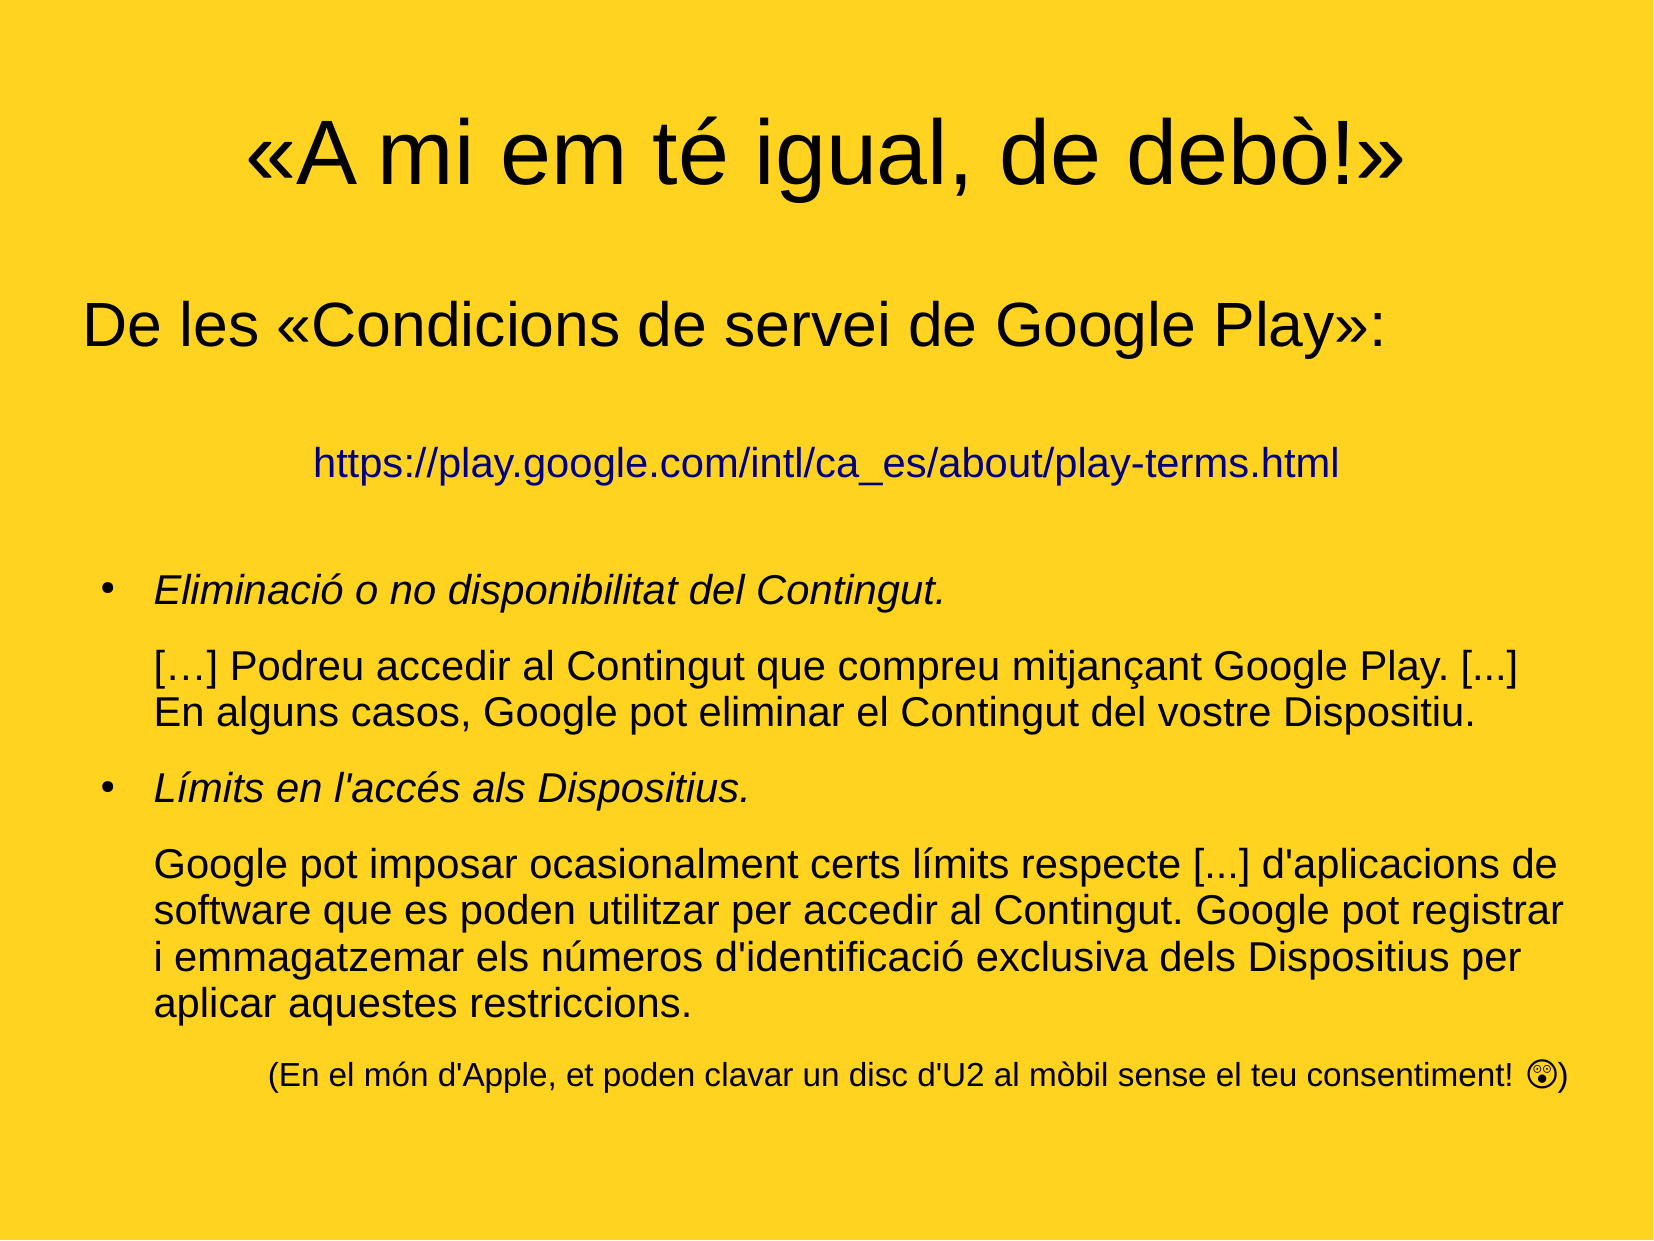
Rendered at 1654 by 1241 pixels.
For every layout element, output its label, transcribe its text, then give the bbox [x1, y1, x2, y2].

list De les «Condicions de servei de Google Play»: https://play.google.com/intl/ca_es/about/play-terms.html Eliminació o no disponibilitat del Contingut. […] Podreu accedir al Contingut que compreu mitjançant Google Play. [...] En alguns casos, Google pot eliminar el Contingut del vostre Dispositiu. Límits en l'accés als Dispositius. Google pot imposar ocasionalment certs límits respecte [...] d'aplicacions de software que es poden utilitzar per accedir al Contingut. Google pot registrar i emmagatzemar els números d'identificació exclusiva dels Dispositius per aplicar aquestes restriccions. (En el món d'Apple, et poden clavar un disc d'U2 al mòbil sense el teu consentiment! 😲) [82, 290, 1571, 1111]
title «A mi em té igual, de debò!» [82, 49, 1571, 257]
